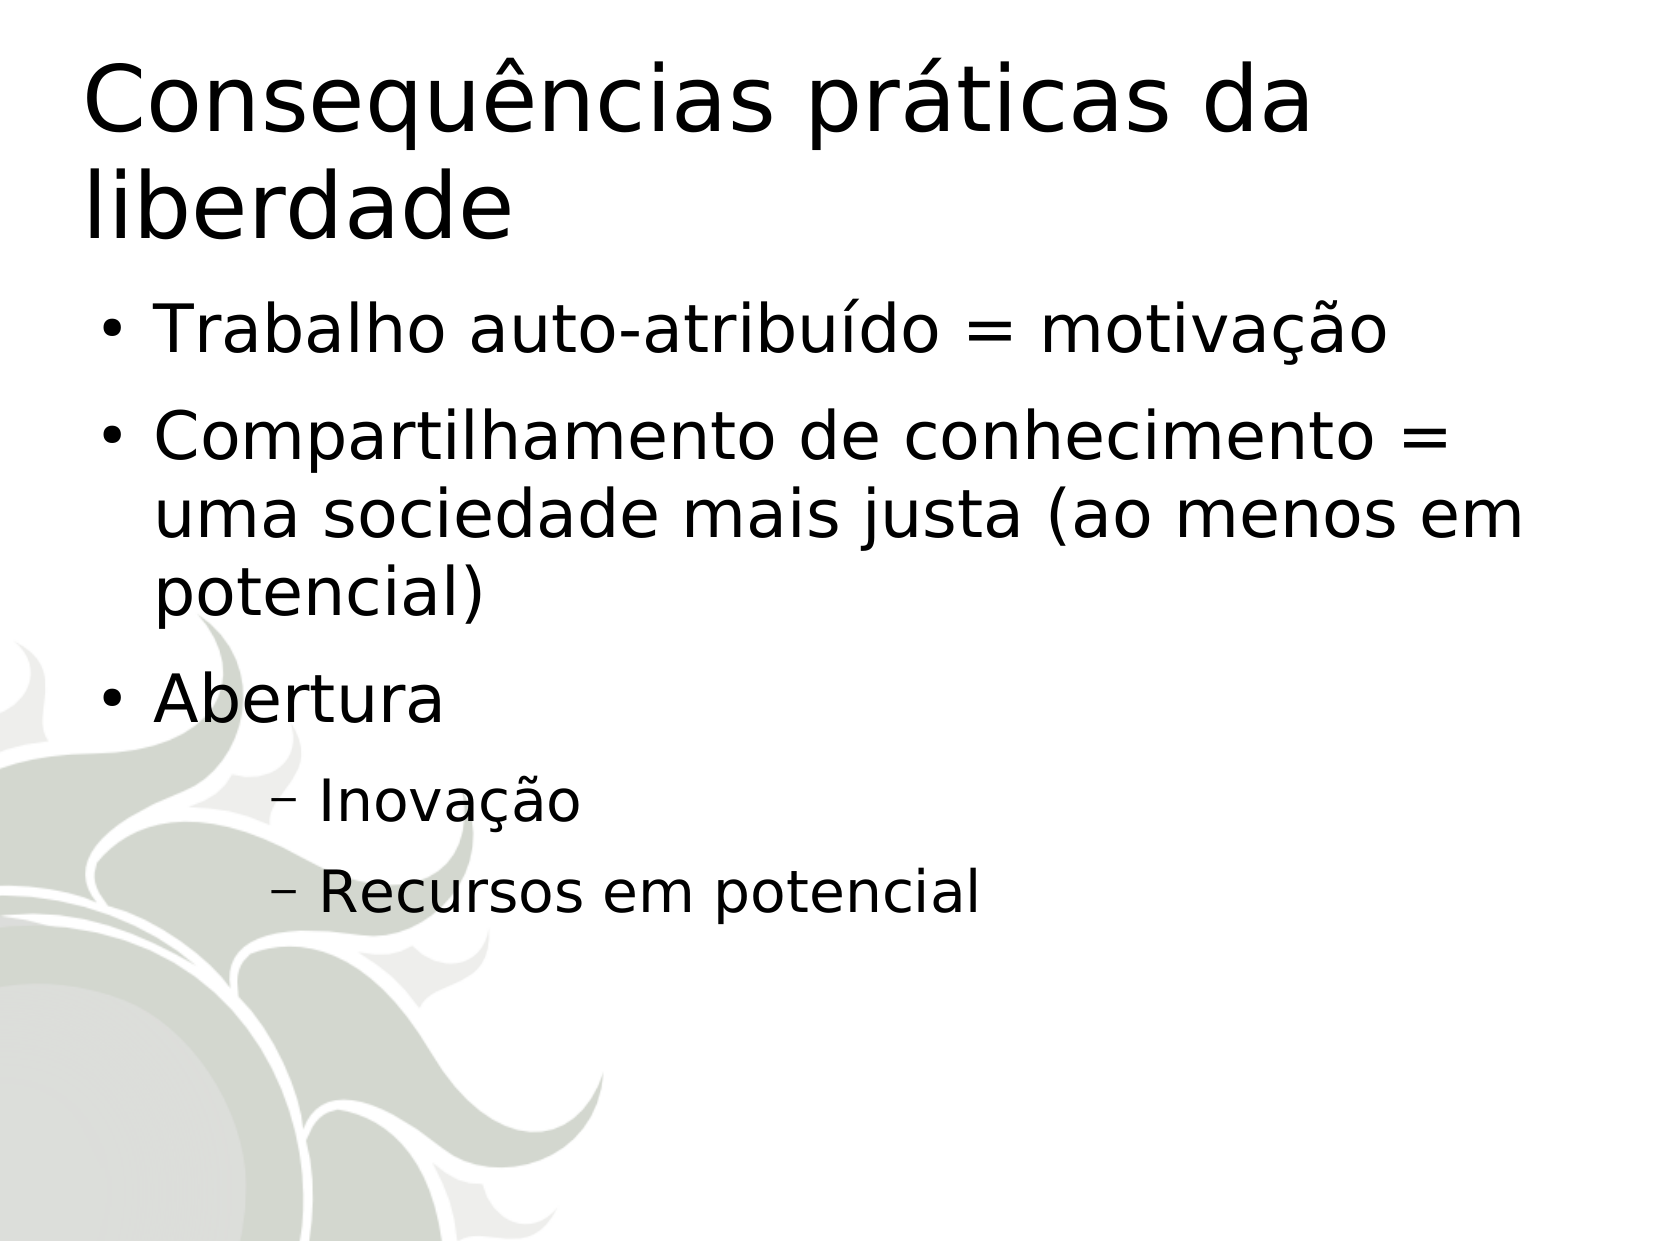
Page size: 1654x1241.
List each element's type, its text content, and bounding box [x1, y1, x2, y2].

title Consequências práticas da liberdade [82, 45, 1571, 261]
list Trabalho auto-atribuído = motivação Compartilhamento de conhecimento = uma sociedade mais justa (ao menos em potencial) Abertura Inovação Recursos em potencial [82, 290, 1571, 1094]
picture [0, 555, 644, 1241]
